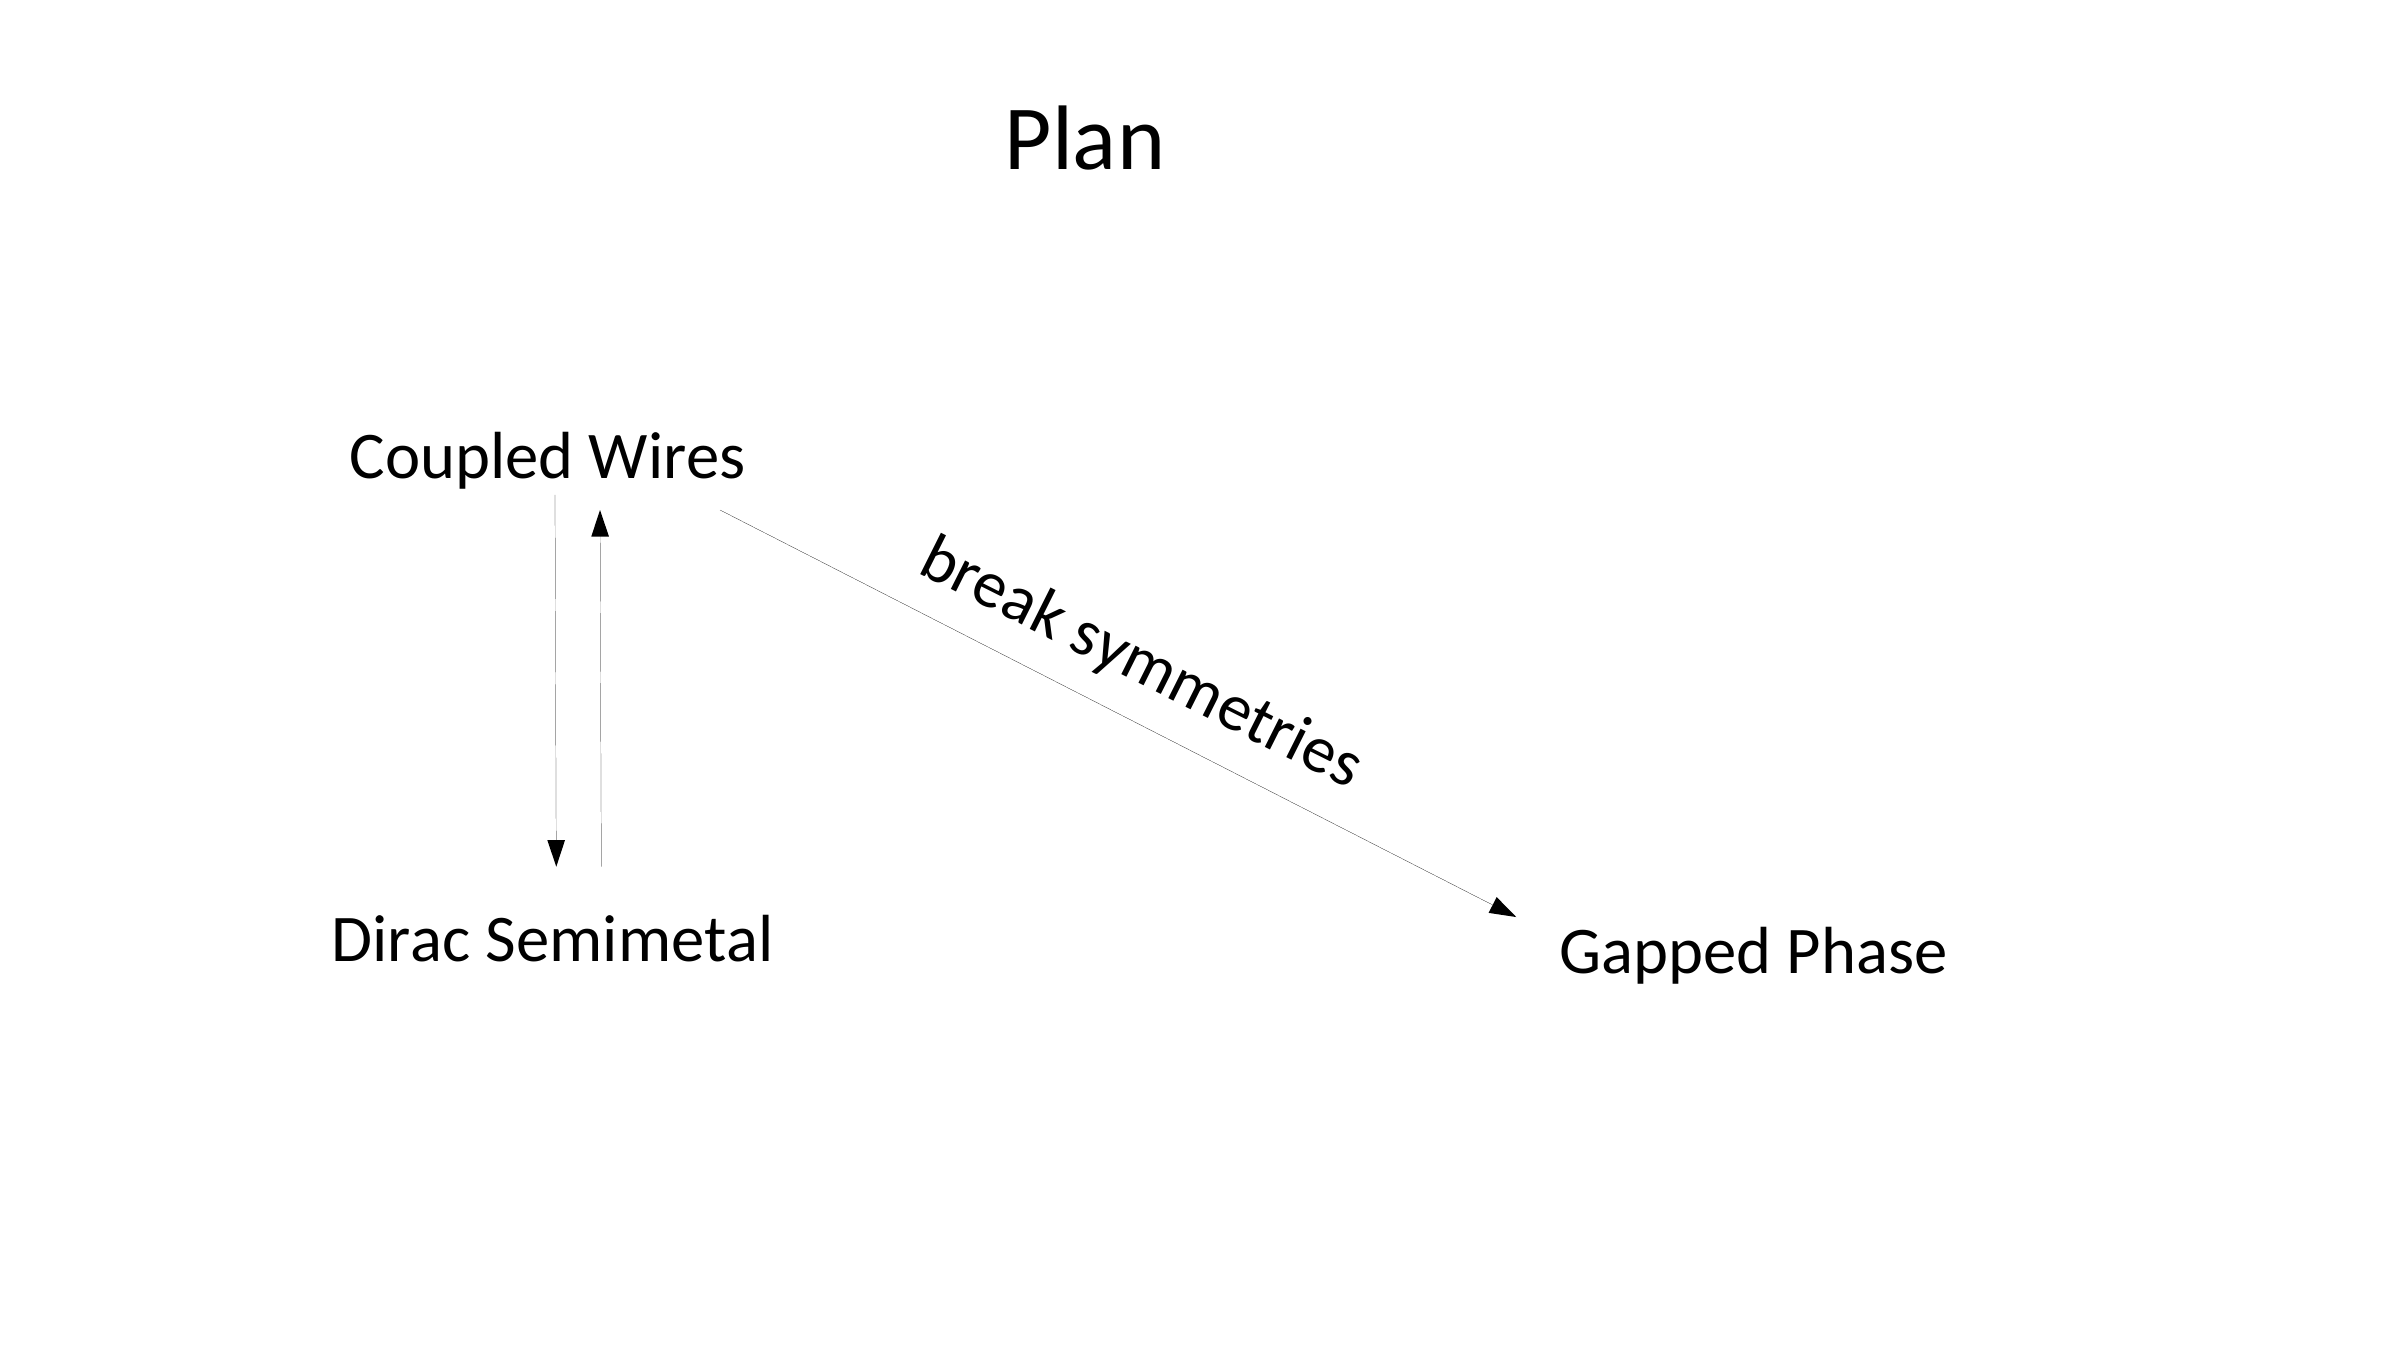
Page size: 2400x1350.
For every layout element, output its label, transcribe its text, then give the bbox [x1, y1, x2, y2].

text_box Dirac Semimetal [316, 887, 932, 1062]
text_box Coupled Wires [334, 404, 950, 580]
text_box break symmetries [857, 499, 1486, 932]
text_box Plan [990, 70, 1786, 196]
text_box Gapped Phase [1545, 900, 2161, 1075]
